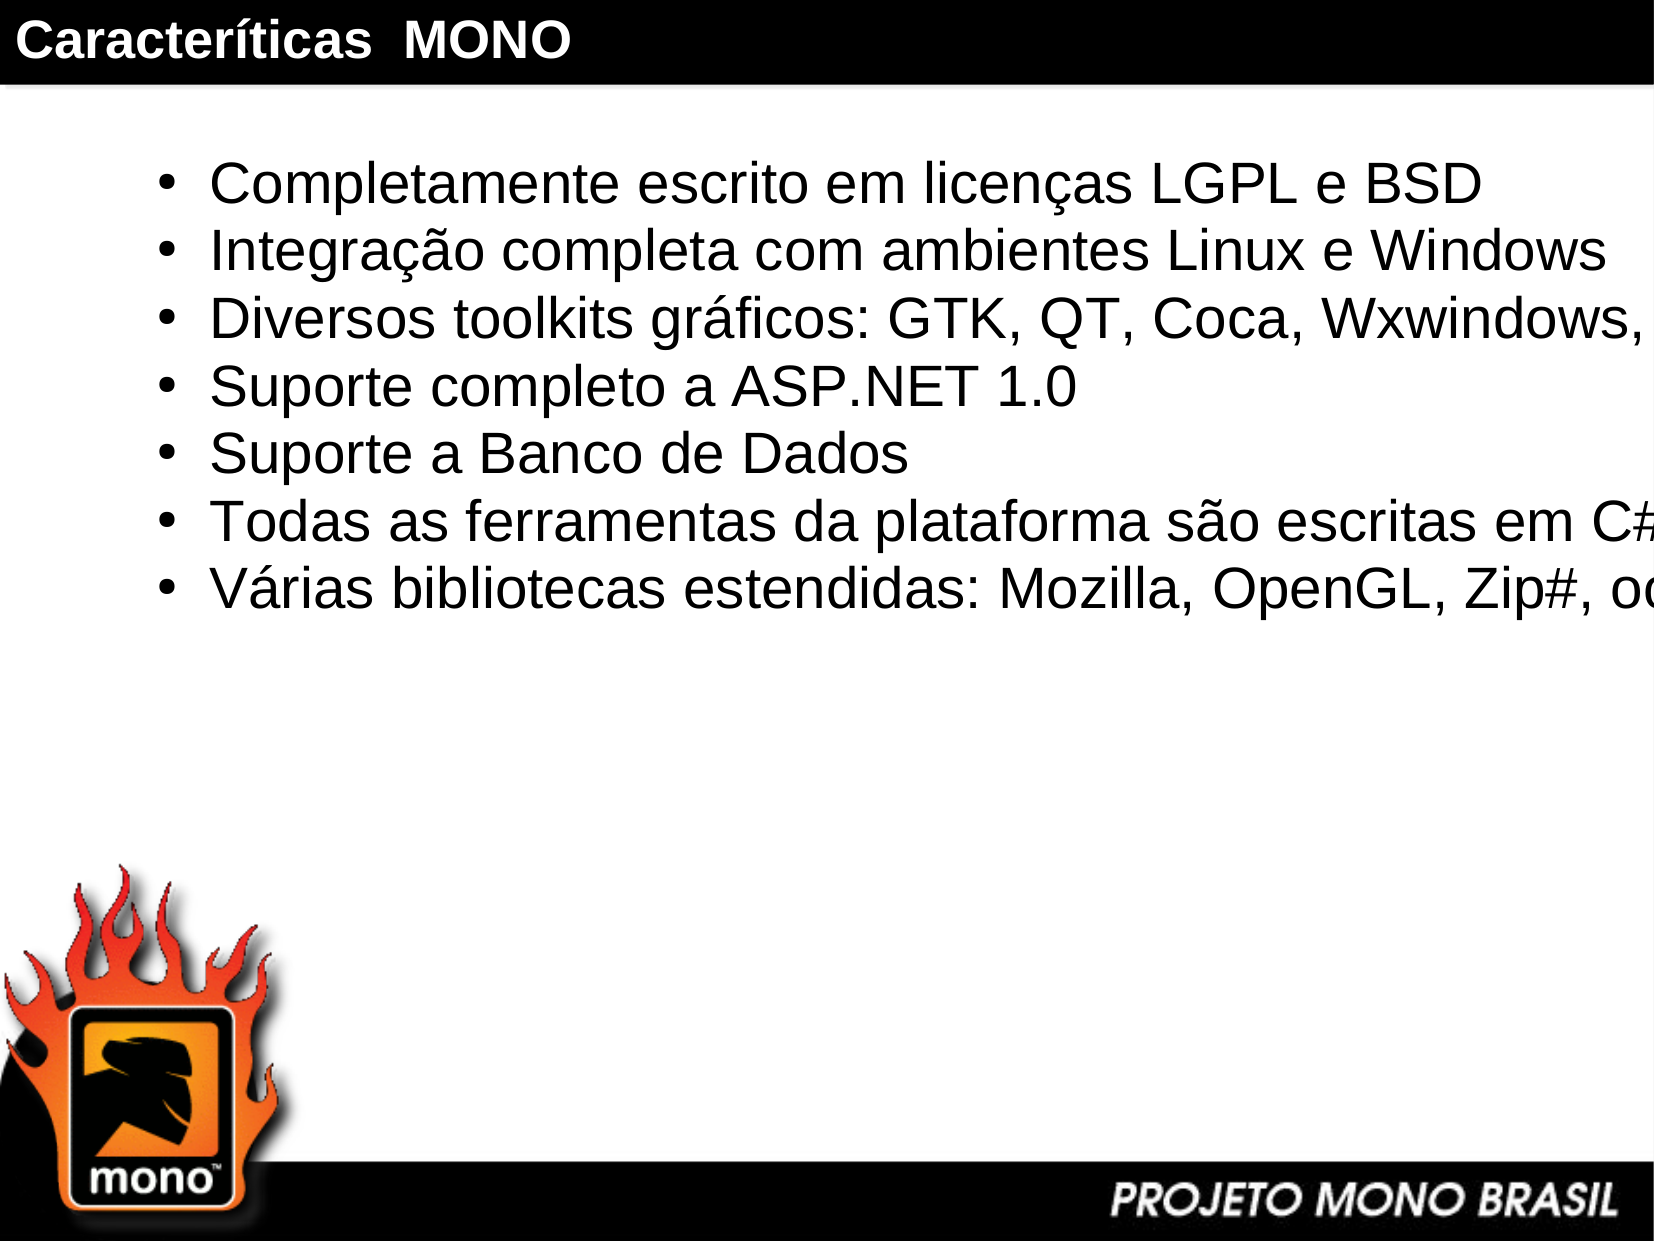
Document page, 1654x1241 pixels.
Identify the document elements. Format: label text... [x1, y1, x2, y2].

text_box Completamente escrito em licenças LGPL e BSD Integração completa com ambientes Linux e Windows Diversos toolkits gráficos: GTK, QT, Coca, Wxwindows, Windows.Forms Suporte completo a ASP.NET 1.0 Suporte a Banco de Dados Todas as ferramentas da plataforma são escritas em C# Várias bibliotecas estendidas: Mozilla, OpenGL, Zip#, oog# [121, 149, 1654, 622]
picture [0, 85, 1654, 1241]
text_box Caracteríticas MONO [0, 13, 574, 70]
